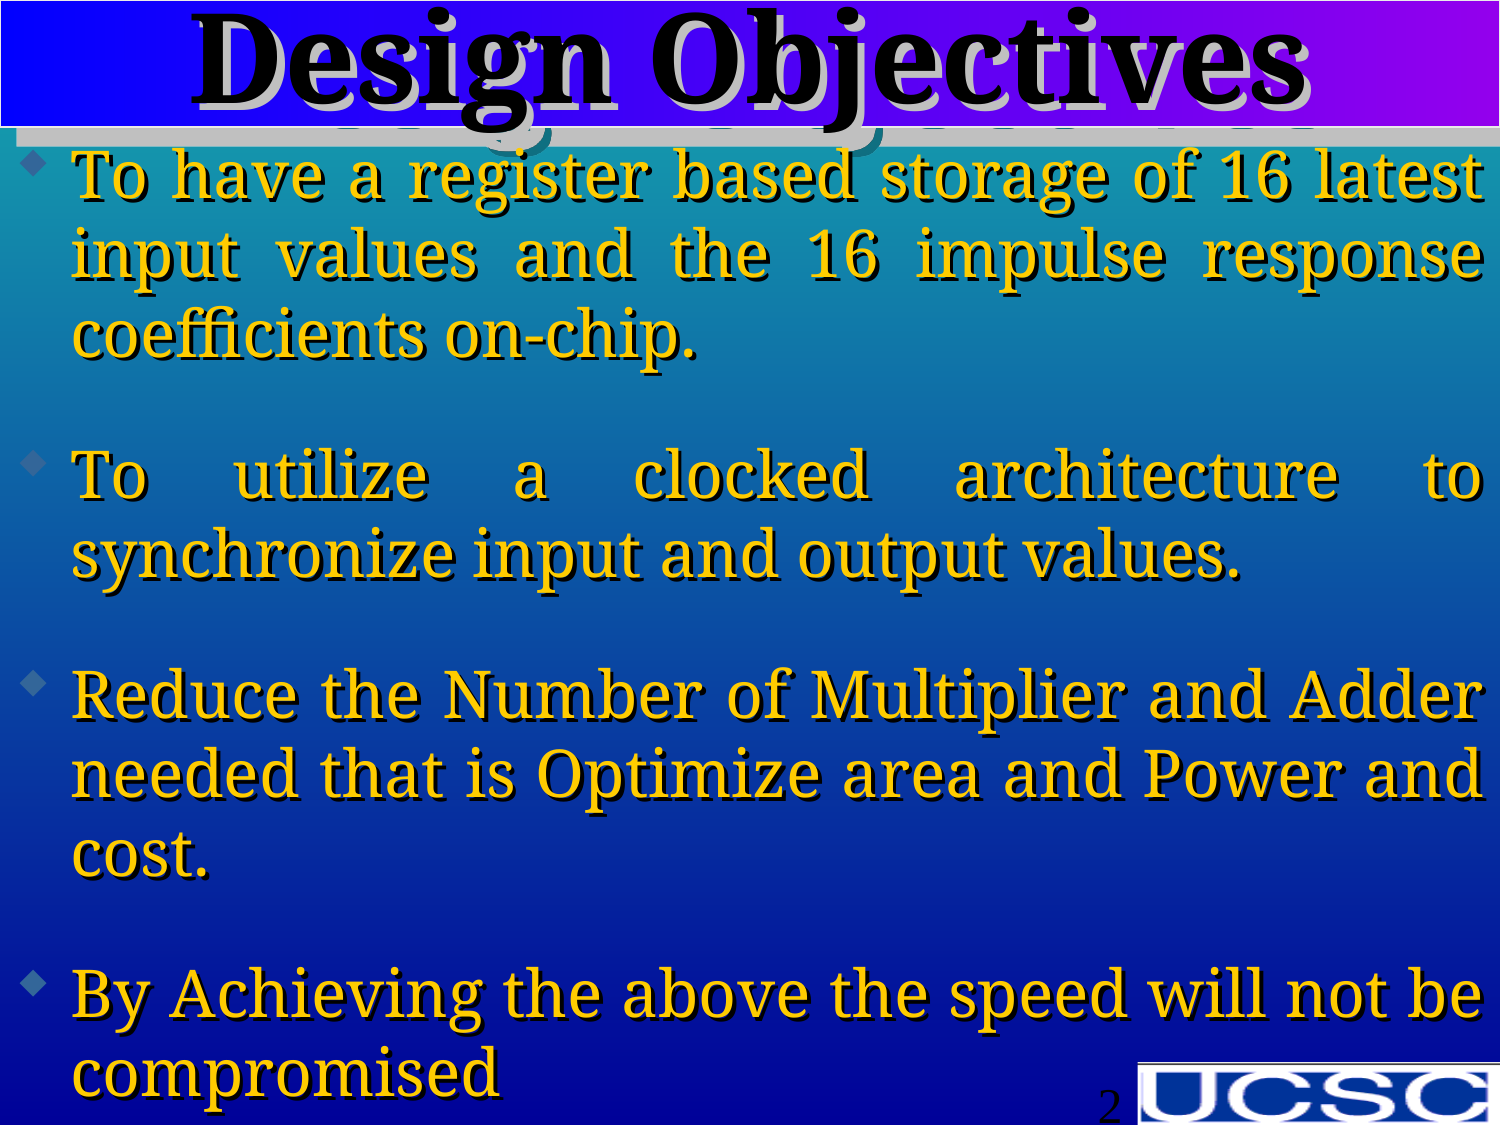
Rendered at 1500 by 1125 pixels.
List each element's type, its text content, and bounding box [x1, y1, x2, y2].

title Design Objectives [0, 0, 1500, 125]
list To have a register based storage of 16 latest input values and the 16 impulse response coefficients on-chip. To utilize a clocked architecture to synchronize input and output values. Reduce the Number of Multiplier and Adder needed that is Optimize area and Power and cost. By Achieving the above the speed will not be compromised [0, 125, 1500, 1125]
